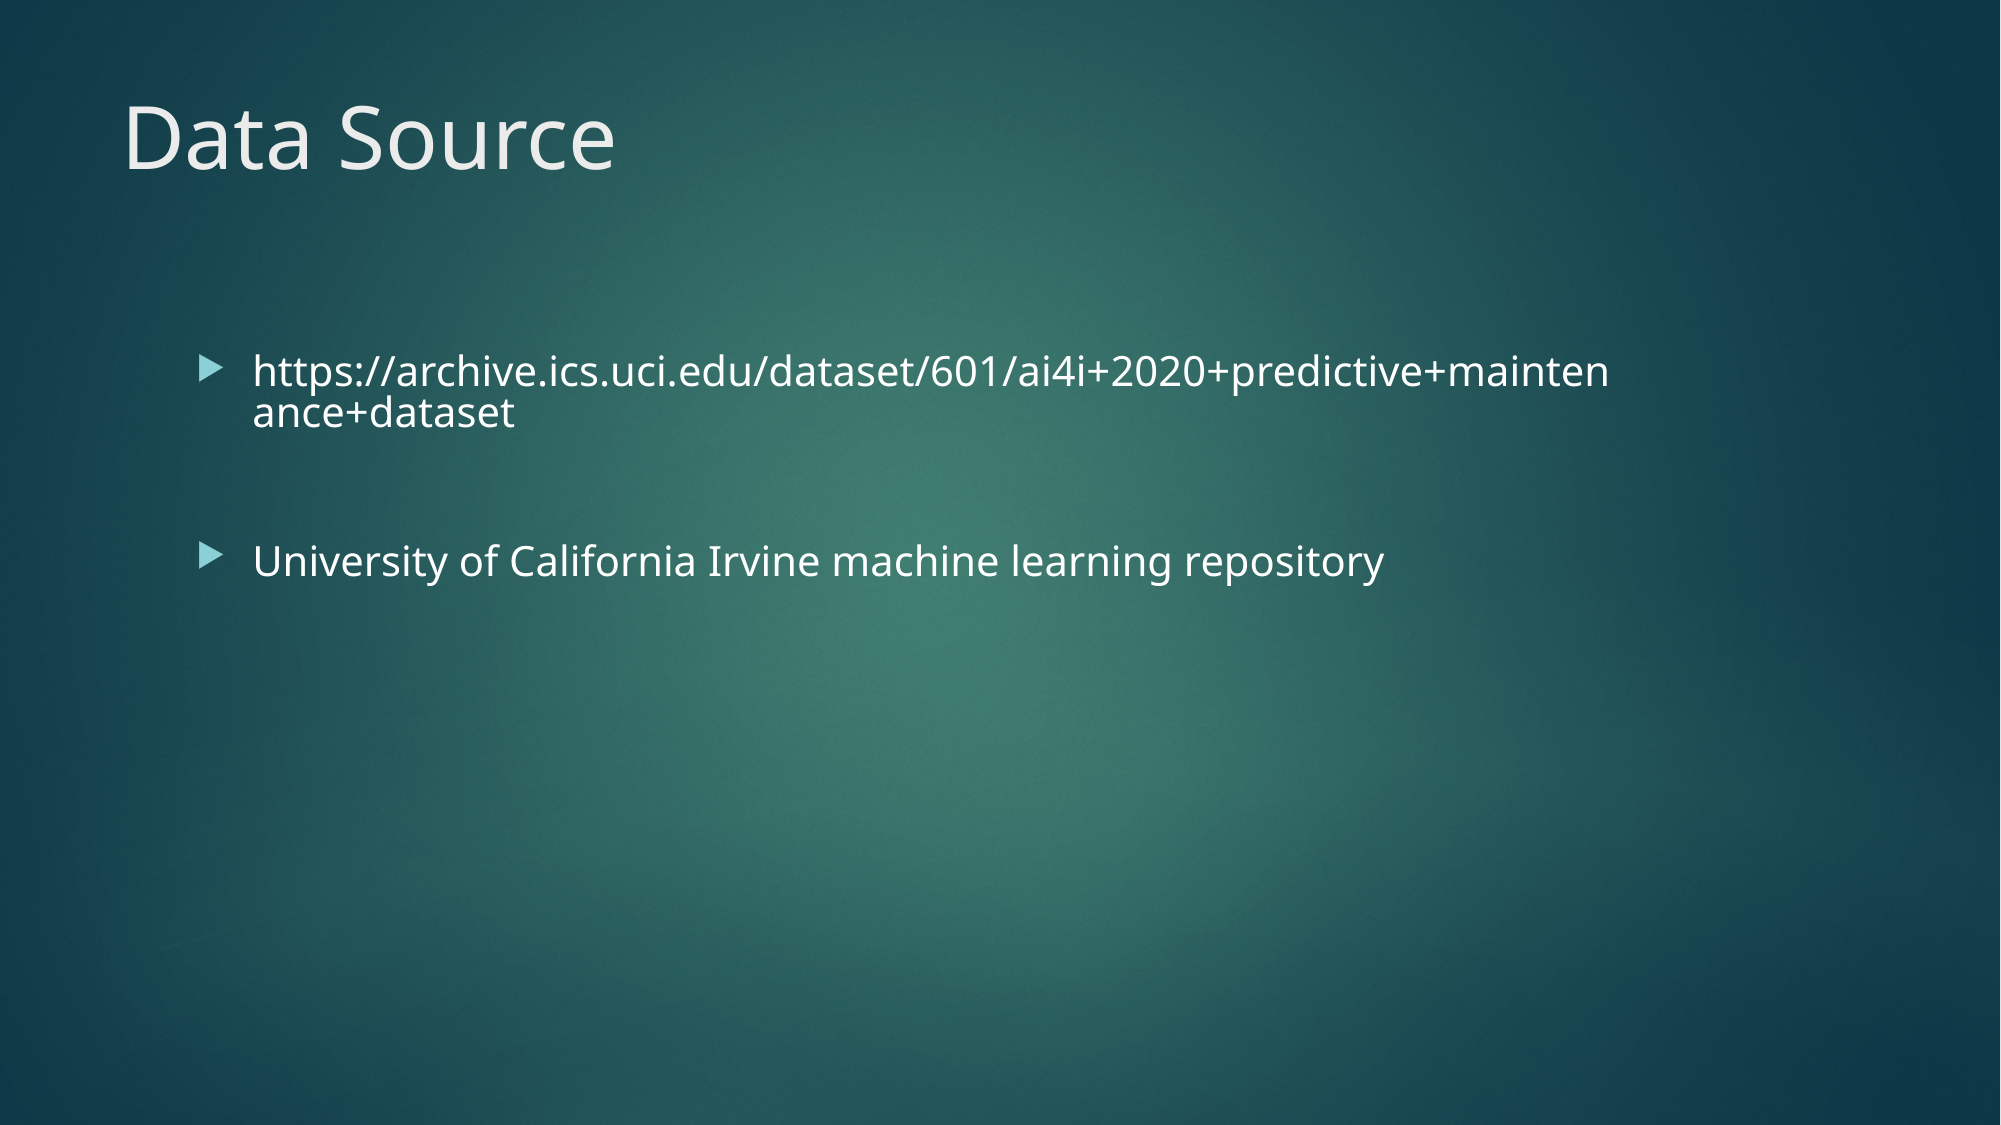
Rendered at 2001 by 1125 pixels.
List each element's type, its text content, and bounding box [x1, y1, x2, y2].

list https://archive.ics.uci.edu/dataset/601/ai4i+2020+predictive+maintenance+dataset University of California Irvine machine learning repository [181, 336, 1649, 1026]
title Data Source [106, 74, 1649, 305]
